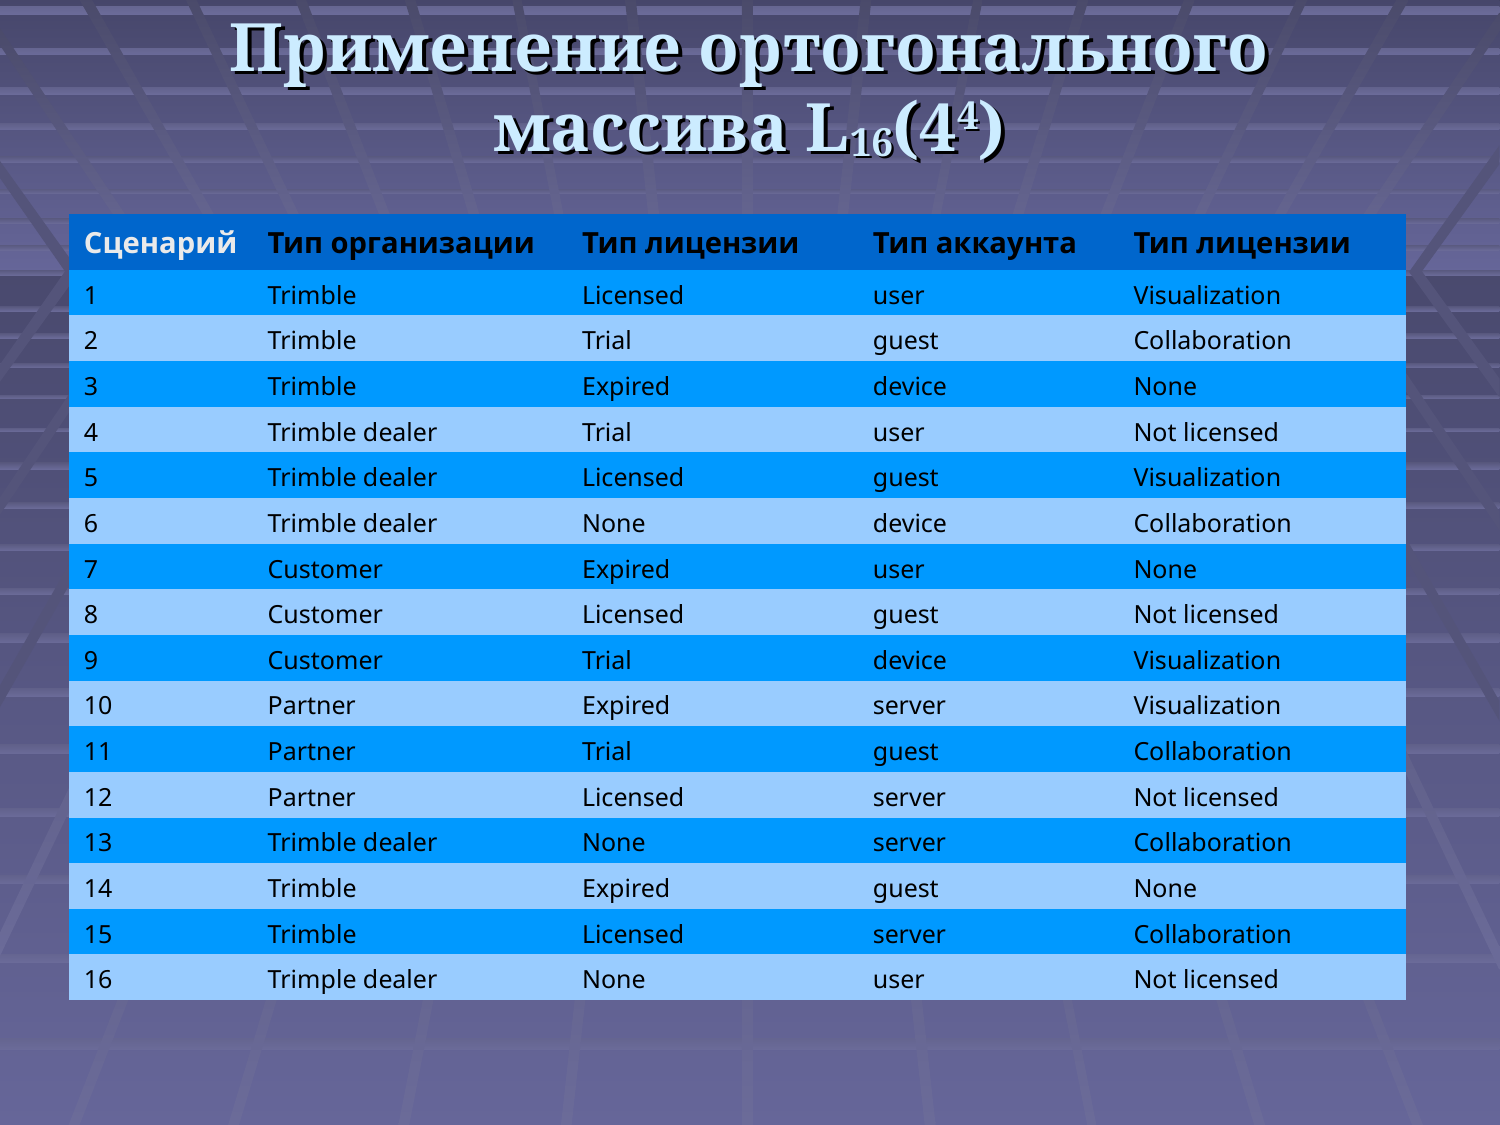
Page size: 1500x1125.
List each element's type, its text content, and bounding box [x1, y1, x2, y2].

table_cell 1 [69, 270, 253, 315]
table_header Сценарий [69, 214, 253, 270]
table_cell Customer [253, 589, 567, 635]
table_cell Collaboration [1119, 818, 1406, 863]
table_cell Visualization [1119, 635, 1406, 681]
table_cell 5 [69, 452, 253, 498]
table_cell Licensed [567, 452, 858, 498]
table_cell user [858, 407, 1119, 452]
table_cell 12 [69, 772, 253, 818]
table_cell 10 [69, 681, 253, 726]
table_cell 13 [69, 818, 253, 863]
table_cell Trimble dealer [253, 452, 567, 498]
table_cell Trimple dealer [253, 954, 567, 1000]
table_cell server [858, 909, 1119, 954]
table_cell None [567, 954, 858, 1000]
table_cell None [1119, 544, 1406, 589]
table_cell server [858, 772, 1119, 818]
table_cell Expired [567, 544, 858, 589]
table_cell Partner [253, 772, 567, 818]
table_cell Trimble [253, 361, 567, 407]
table_cell Not licensed [1119, 772, 1406, 818]
table_cell user [858, 954, 1119, 1000]
table_cell Customer [253, 544, 567, 589]
table_cell Partner [253, 681, 567, 726]
table_header Тип лицензии [567, 214, 858, 270]
table_cell Licensed [567, 772, 858, 818]
table_cell None [1119, 361, 1406, 407]
table_cell Visualization [1119, 681, 1406, 726]
table_cell user [858, 544, 1119, 589]
table_cell Expired [567, 863, 858, 909]
table_cell Expired [567, 681, 858, 726]
table_cell None [567, 818, 858, 863]
table_cell 4 [69, 407, 253, 452]
table_cell None [1119, 863, 1406, 909]
table_cell Visualization [1119, 452, 1406, 498]
table_cell device [858, 361, 1119, 407]
table_cell Expired [567, 361, 858, 407]
table_cell Licensed [567, 589, 858, 635]
table_cell Collaboration [1119, 909, 1406, 954]
table_cell Collaboration [1119, 726, 1406, 772]
table_cell 16 [69, 954, 253, 1000]
table_cell 11 [69, 726, 253, 772]
table_cell 14 [69, 863, 253, 909]
table_cell Trial [567, 407, 858, 452]
table_cell guest [858, 726, 1119, 772]
table_cell 15 [69, 909, 253, 954]
table_cell guest [858, 315, 1119, 361]
table_cell Not licensed [1119, 954, 1406, 1000]
table_cell Trimble dealer [253, 818, 567, 863]
table_cell 8 [69, 589, 253, 635]
table_cell device [858, 498, 1119, 544]
table_cell 6 [69, 498, 253, 544]
table_cell Partner [253, 726, 567, 772]
table_cell Not licensed [1119, 407, 1406, 452]
title Применение ортогонального массива L16(44) [74, 0, 1424, 184]
table_cell guest [858, 589, 1119, 635]
table_cell guest [858, 452, 1119, 498]
table_cell user [858, 270, 1119, 315]
table_cell Trial [567, 635, 858, 681]
table_cell 9 [69, 635, 253, 681]
table_cell Trimble dealer [253, 407, 567, 452]
table_cell Collaboration [1119, 315, 1406, 361]
table_cell 3 [69, 361, 253, 407]
table_cell Customer [253, 635, 567, 681]
table_cell Visualization [1119, 270, 1406, 315]
table_cell device [858, 635, 1119, 681]
table_cell 2 [69, 315, 253, 361]
table_header Тип аккаунта [858, 214, 1119, 270]
table_cell server [858, 818, 1119, 863]
table_header Тип лицензии [1119, 214, 1406, 270]
table_cell None [567, 498, 858, 544]
table_cell Trimble [253, 315, 567, 361]
table_cell Not licensed [1119, 589, 1406, 635]
table_cell Trial [567, 726, 858, 772]
table_cell 7 [69, 544, 253, 589]
table_cell Licensed [567, 270, 858, 315]
table_cell Trimble dealer [253, 498, 567, 544]
table_header Тип организации [253, 214, 567, 270]
table_cell Trimble [253, 863, 567, 909]
table_cell server [858, 681, 1119, 726]
table_cell Licensed [567, 909, 858, 954]
table_cell Trimble [253, 270, 567, 315]
table_cell guest [858, 863, 1119, 909]
table_cell Trimble [253, 909, 567, 954]
table_cell Collaboration [1119, 498, 1406, 544]
table_cell Trial [567, 315, 858, 361]
